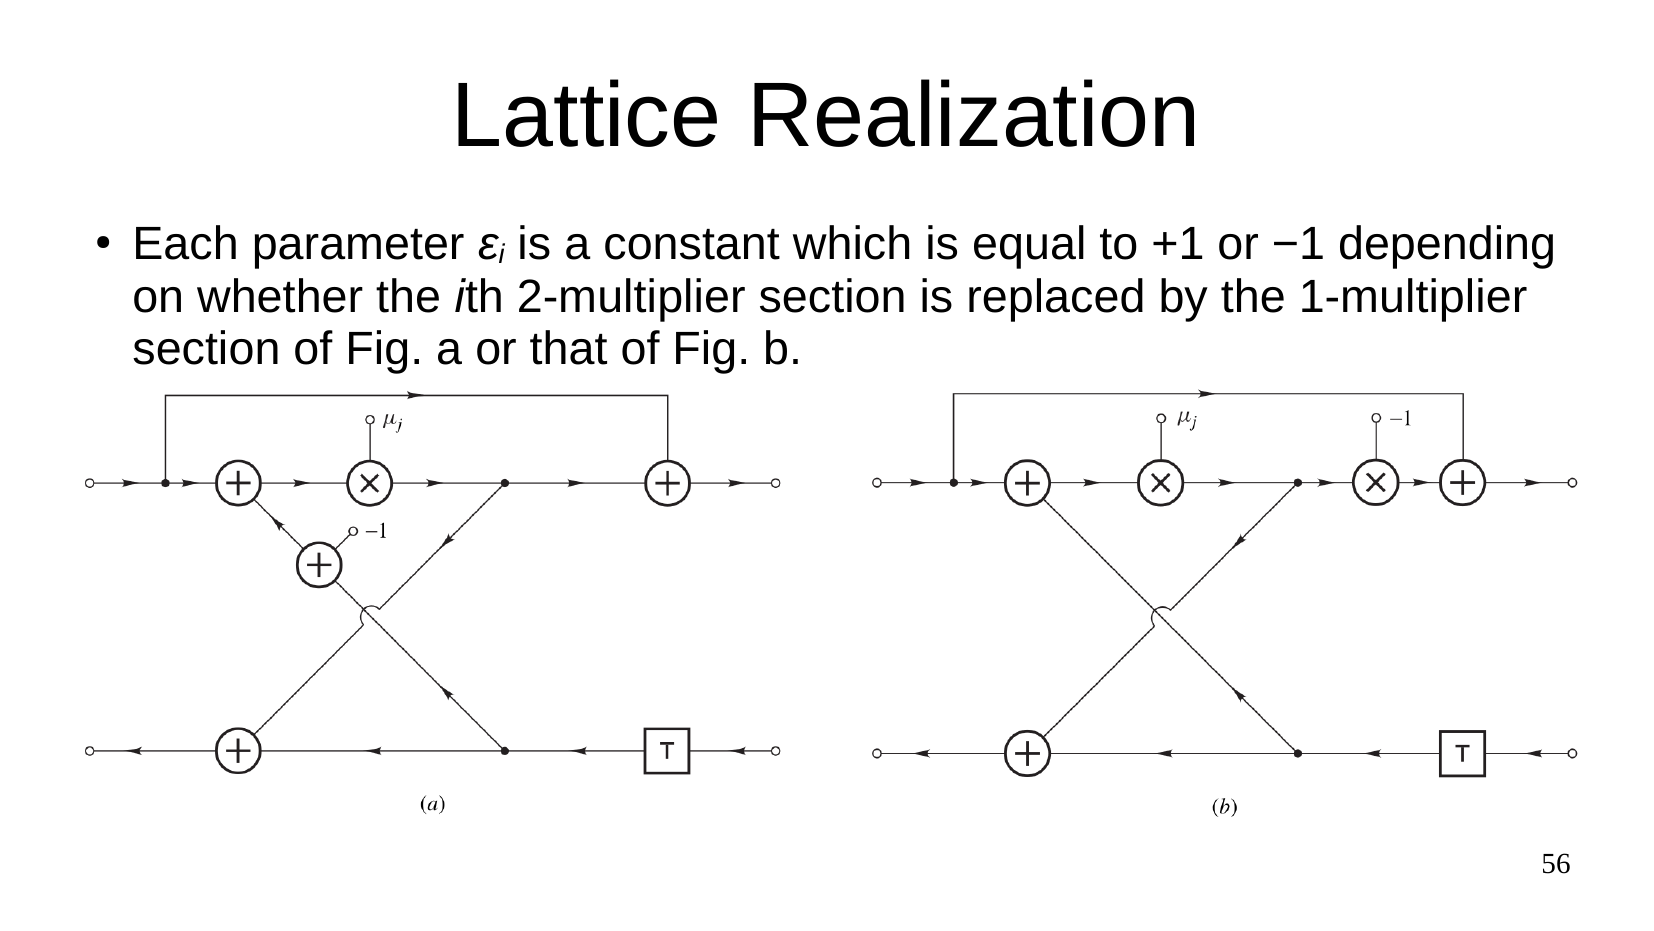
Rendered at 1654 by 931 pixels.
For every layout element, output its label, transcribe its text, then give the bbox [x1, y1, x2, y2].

picture [862, 374, 1590, 826]
picture [75, 377, 793, 823]
list Each parameter εi is a constant which is equal to +1 or −1 depending on whether the ith 2-multiplier section is replaced by the 1-multiplier section of Fig. a or that of Fig. b. [82, 217, 1571, 376]
title Lattice Realization [82, 37, 1571, 193]
